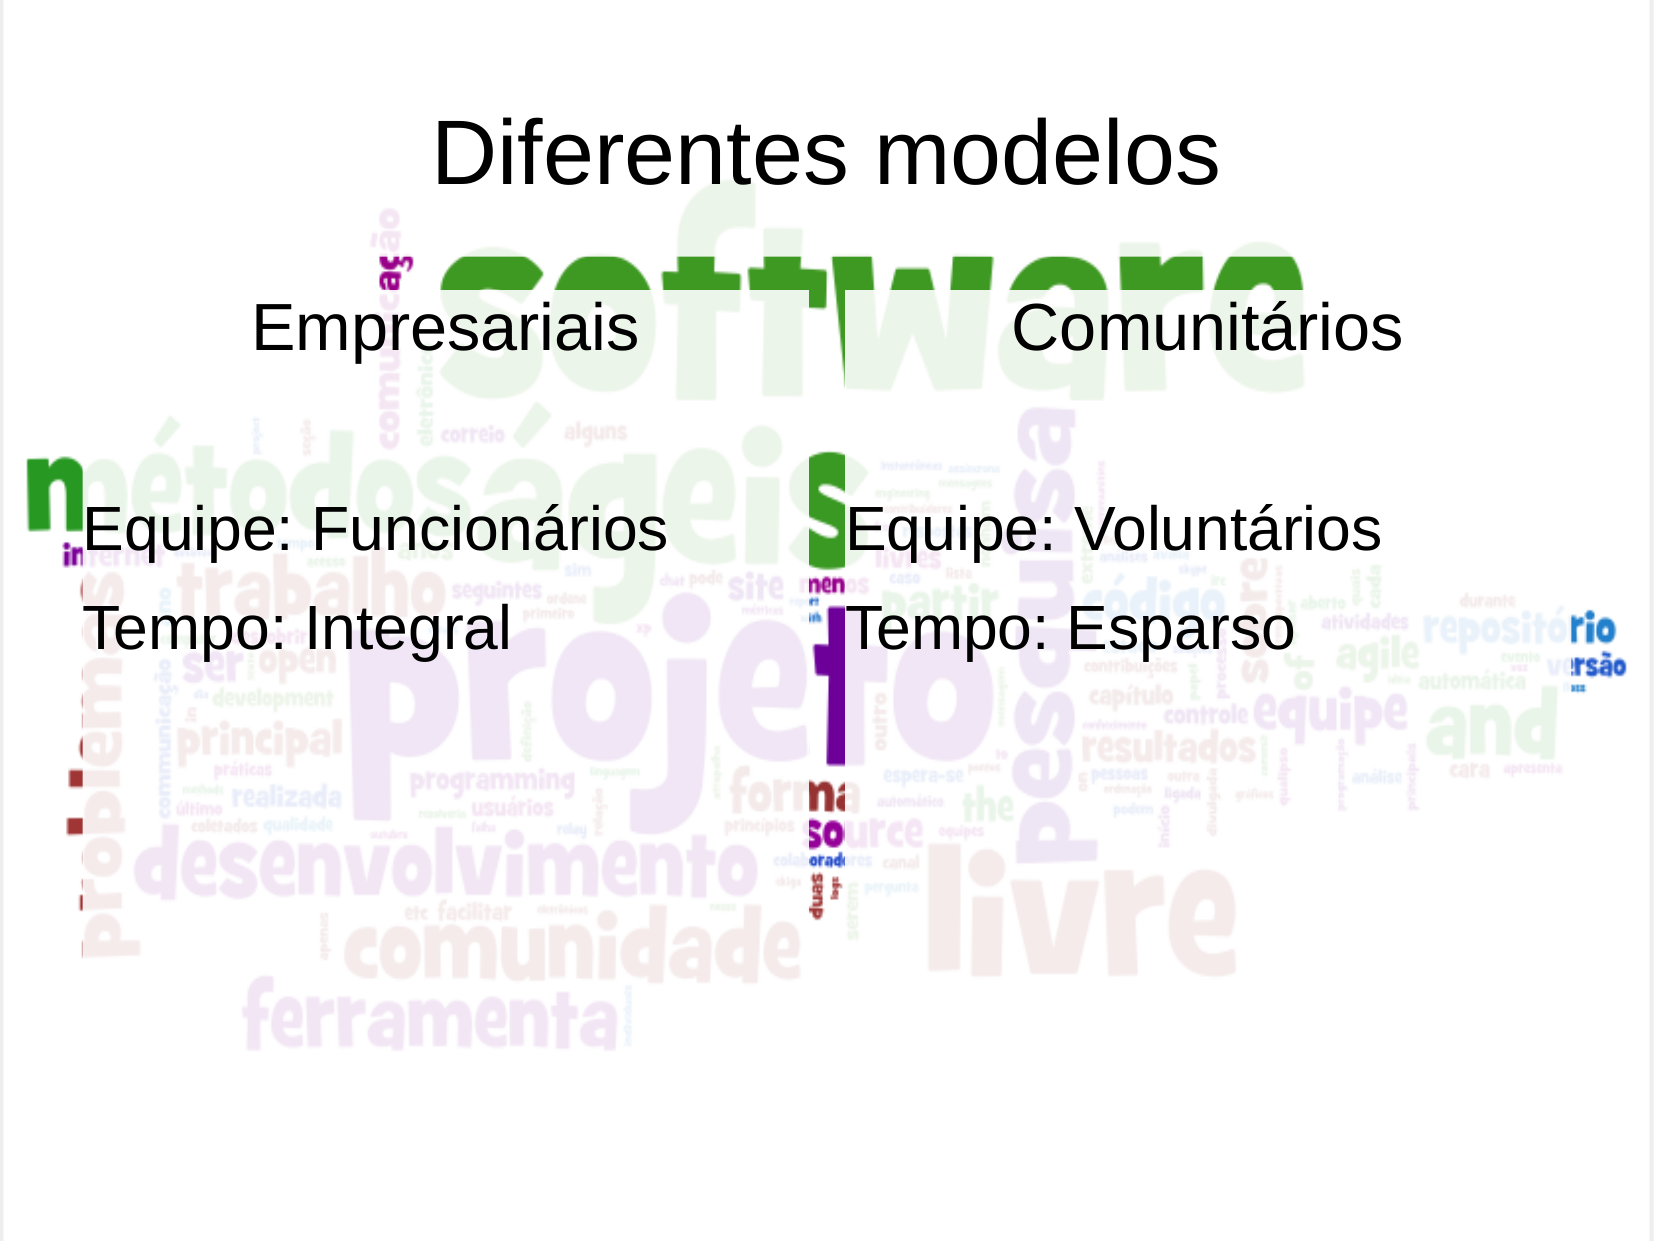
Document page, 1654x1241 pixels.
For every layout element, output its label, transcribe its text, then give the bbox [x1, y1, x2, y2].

title Diferentes modelos [82, 49, 1571, 257]
list Empresariais Equipe: Funcionários Tempo: Integral [82, 290, 809, 1109]
list Comunitários Equipe: Voluntários Tempo: Esparso [845, 290, 1572, 1094]
picture [0, 0, 1654, 1241]
